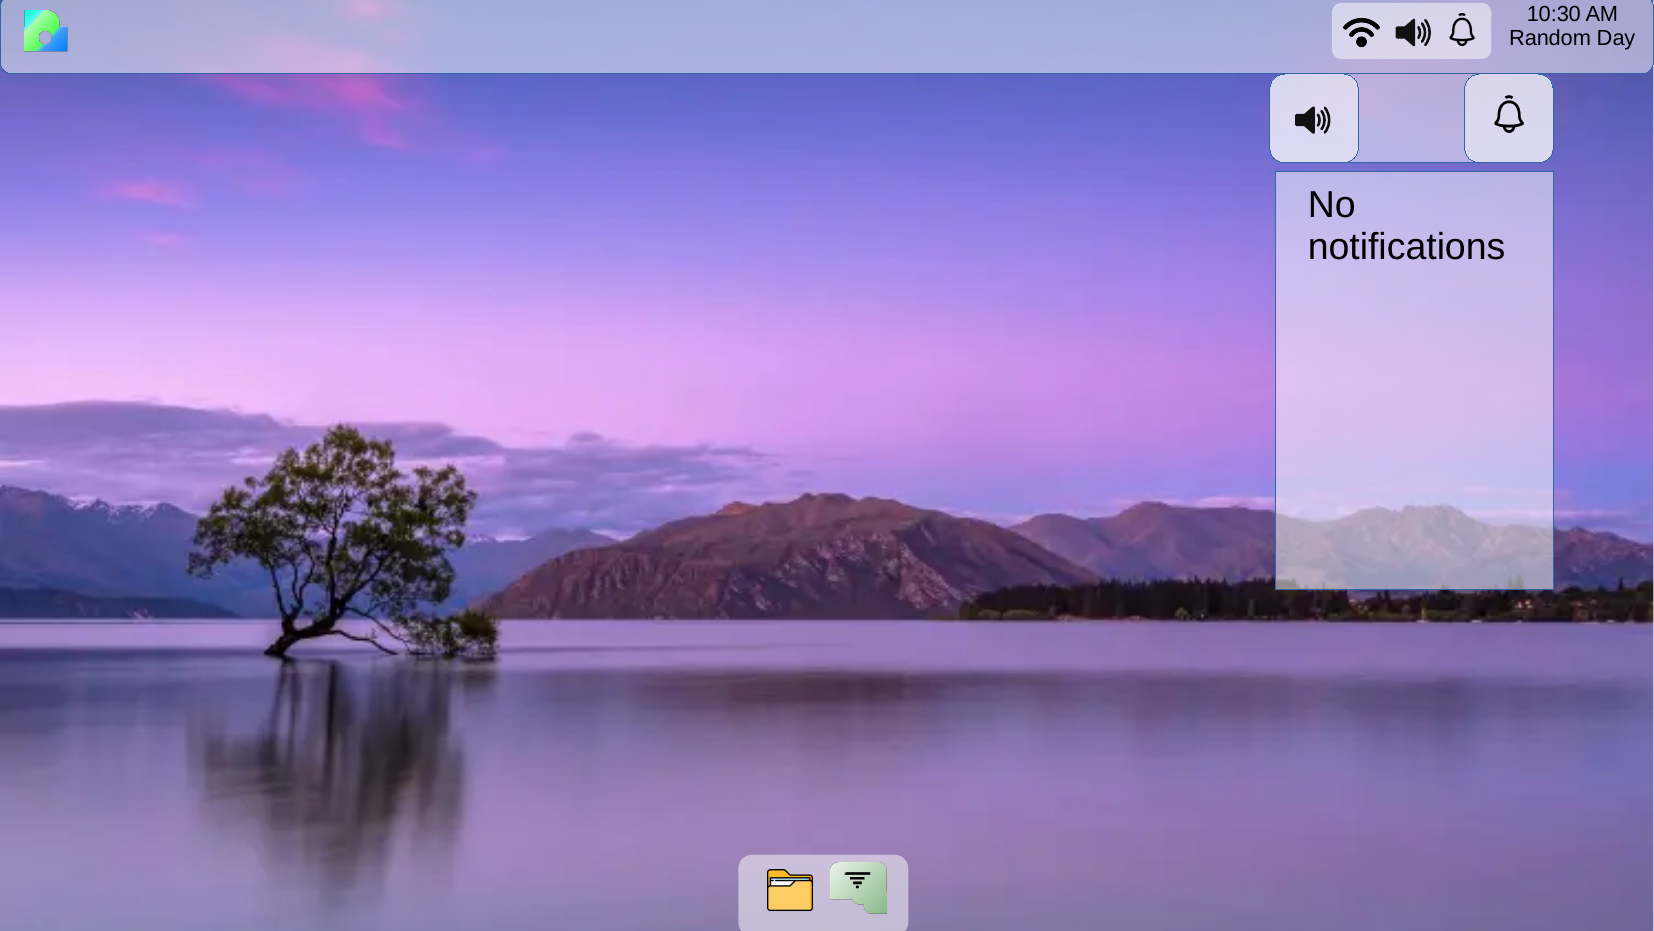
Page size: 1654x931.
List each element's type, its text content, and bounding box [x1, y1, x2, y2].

picture [1393, 12, 1433, 52]
text_box No notifications [1293, 175, 1524, 275]
picture [1488, 93, 1530, 135]
text_box [89, 0, 1654, 163]
picture [0, 0, 1654, 931]
picture [830, 862, 887, 919]
picture [767, 867, 813, 913]
text_box [1275, 171, 1554, 590]
text_box 10:30 AM Random Day [1491, 0, 1654, 64]
picture [1343, 14, 1380, 51]
picture [1293, 100, 1332, 139]
picture [1444, 11, 1480, 48]
text_box [738, 854, 909, 931]
